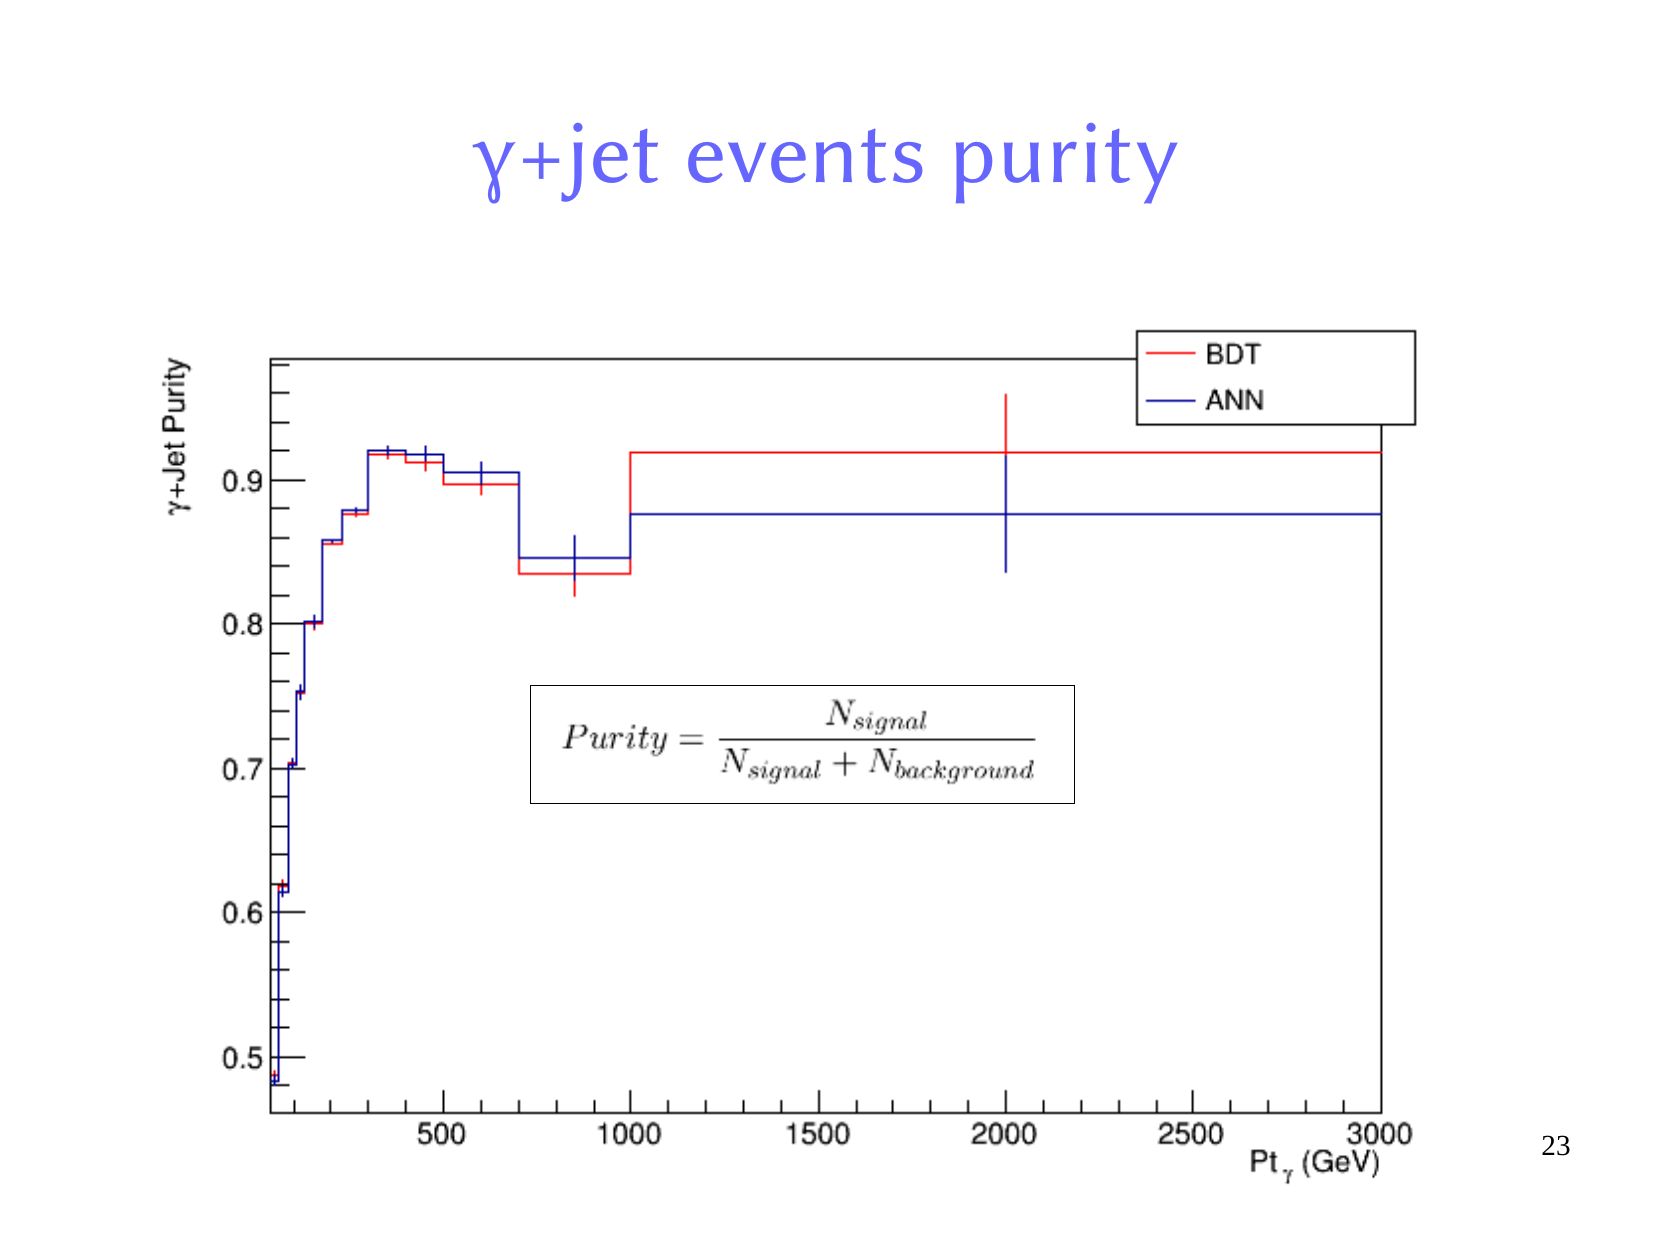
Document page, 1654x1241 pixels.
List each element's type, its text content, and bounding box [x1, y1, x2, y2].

title γ+jet events purity [82, 49, 1571, 257]
picture [133, 265, 1520, 1208]
